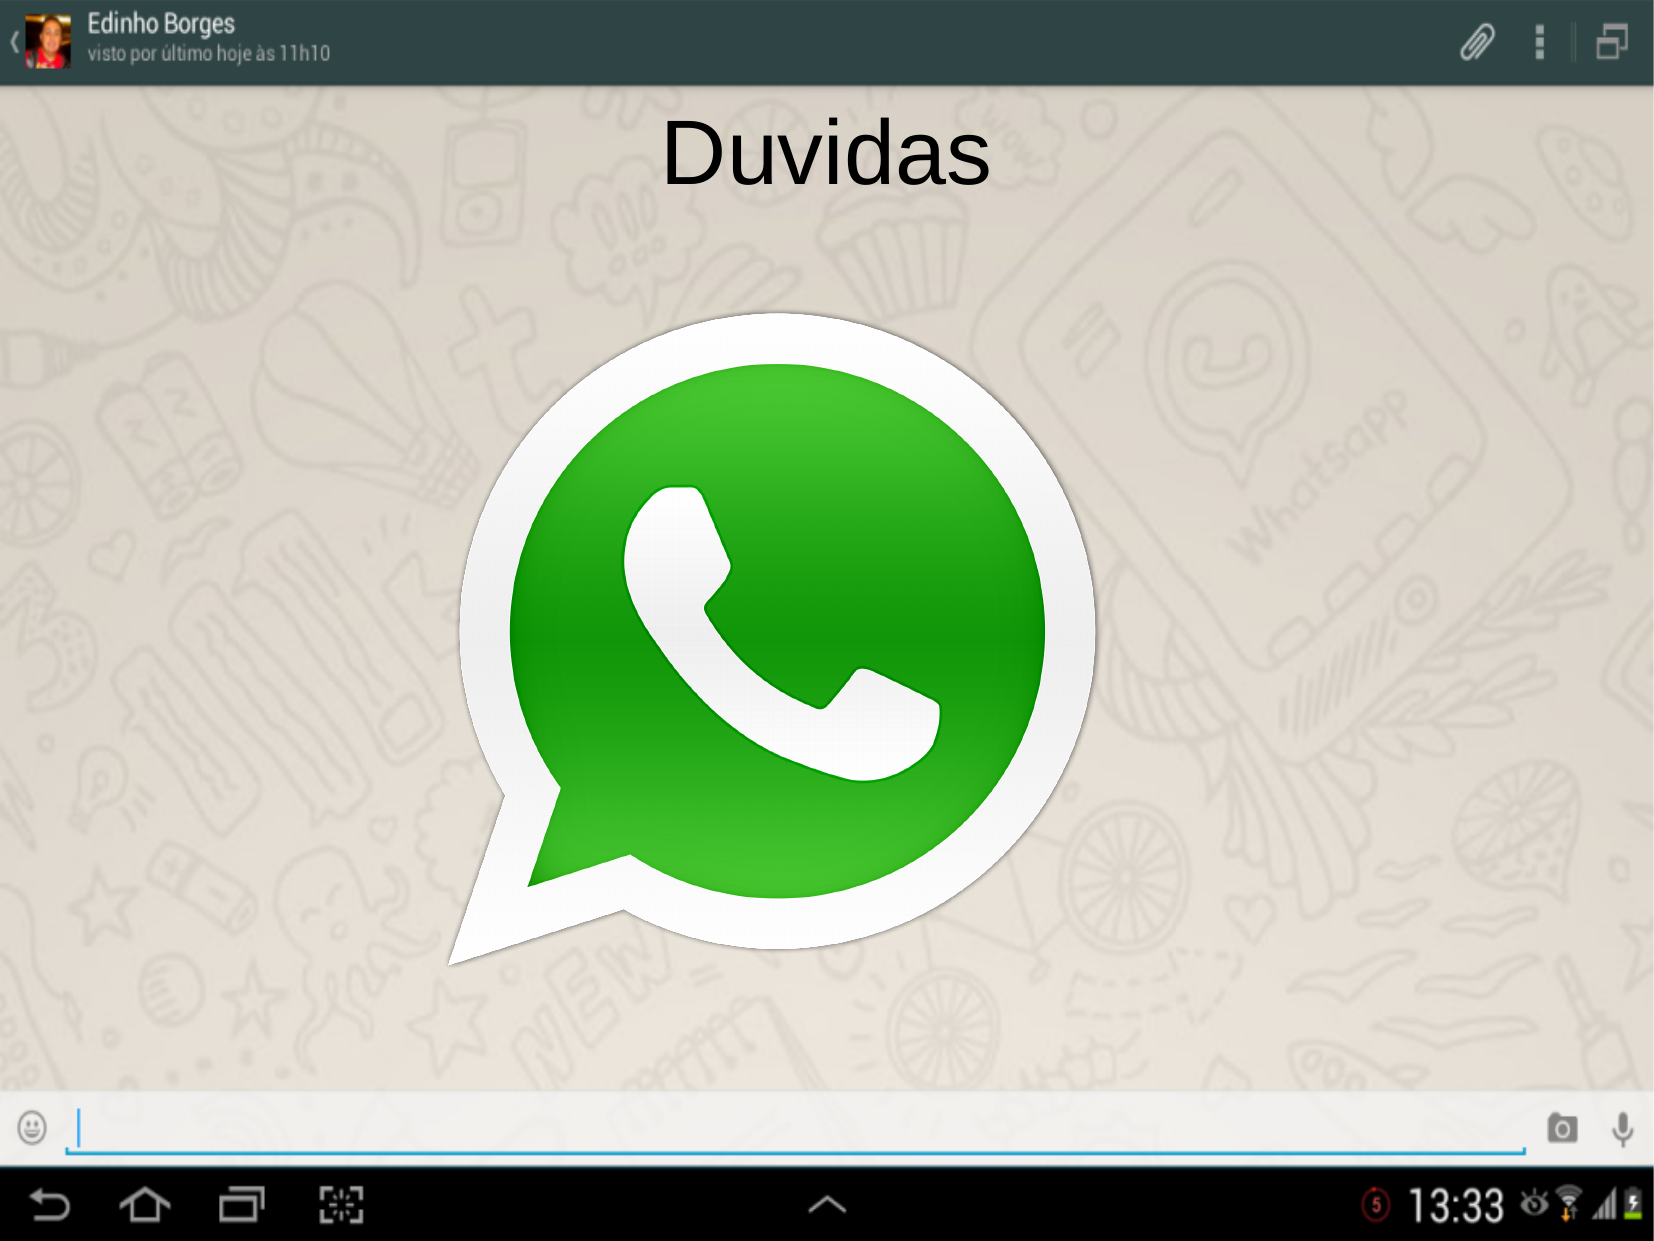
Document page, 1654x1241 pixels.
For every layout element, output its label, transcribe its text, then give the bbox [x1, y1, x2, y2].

picture [0, 0, 1654, 1241]
title Duvidas [82, 49, 1571, 257]
